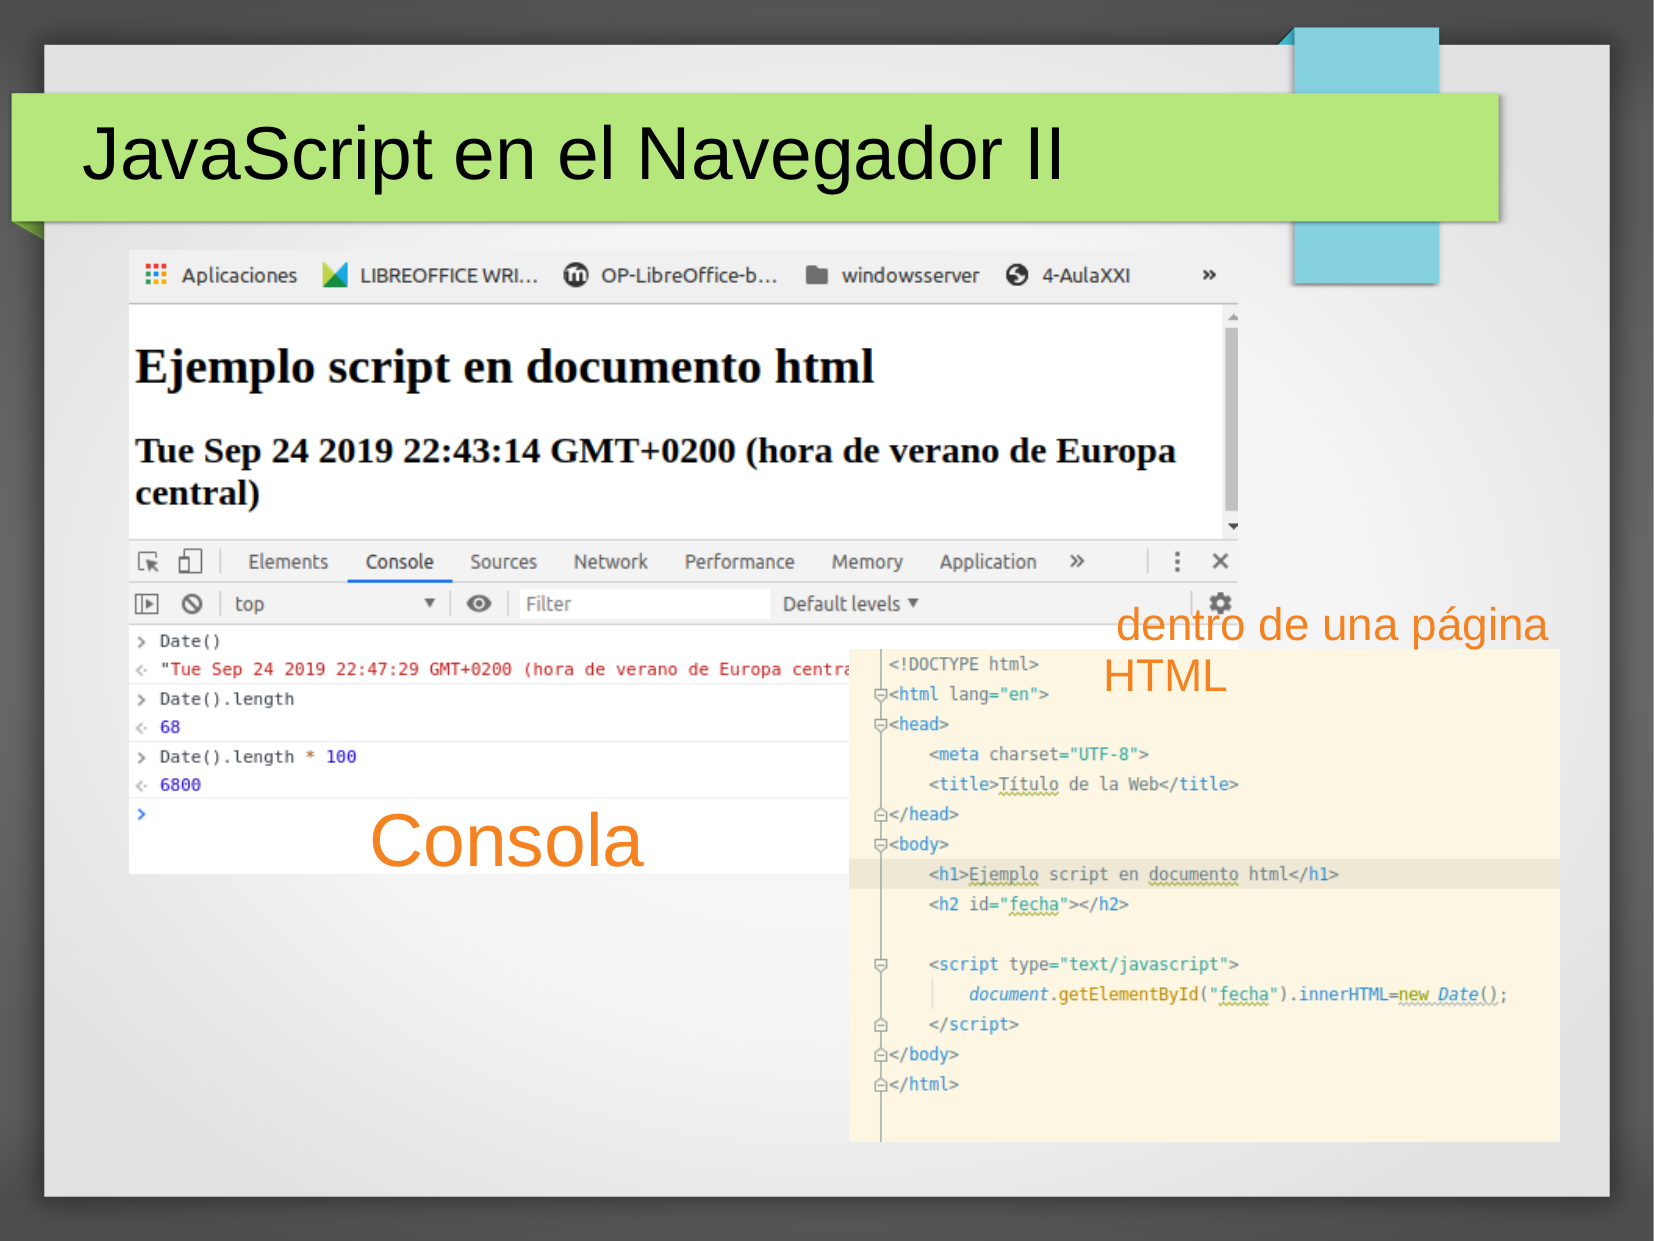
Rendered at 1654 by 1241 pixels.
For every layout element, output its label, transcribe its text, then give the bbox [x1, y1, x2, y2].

title JavaScript en el Navegador II [82, 94, 1264, 213]
text_box dentro de una página HTML [1088, 591, 1595, 709]
picture [0, 0, 1654, 1241]
text_box Consola [354, 791, 827, 910]
